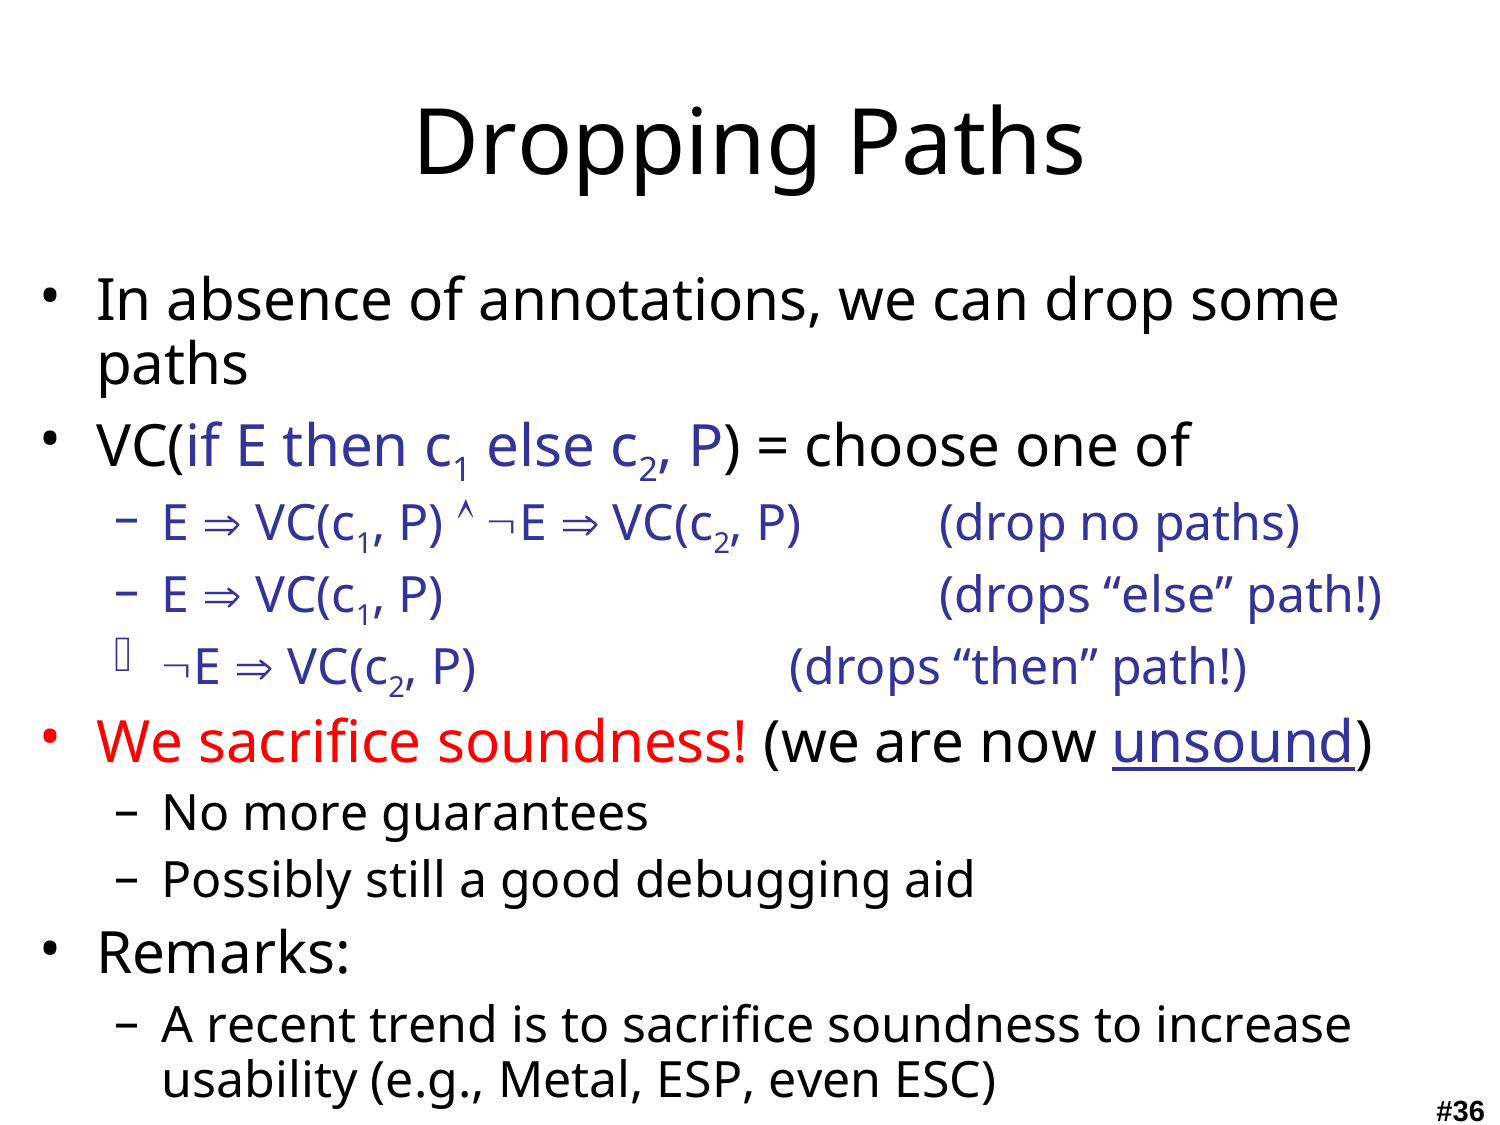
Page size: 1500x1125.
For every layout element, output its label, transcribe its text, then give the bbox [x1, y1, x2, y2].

title Dropping Paths [24, 45, 1476, 233]
list In absence of annotations, we can drop some paths VC(if E then c1 else c2, P) = choose one of E  VC(c1, P)  E  VC(c2, P) (drop no paths) E  VC(c1, P) (drops “else” path!) E  VC(c2, P) (drops “then” path!) We sacrifice soundness! (we are now unsound) No more guarantees Possibly still a good debugging aid Remarks: A recent trend is to sacrifice soundness to increase usability (e.g., Metal, ESP, even ESC) The PREfix tool considers only 50 non-cyclic paths through a function (almost at random) [24, 262, 1476, 1101]
